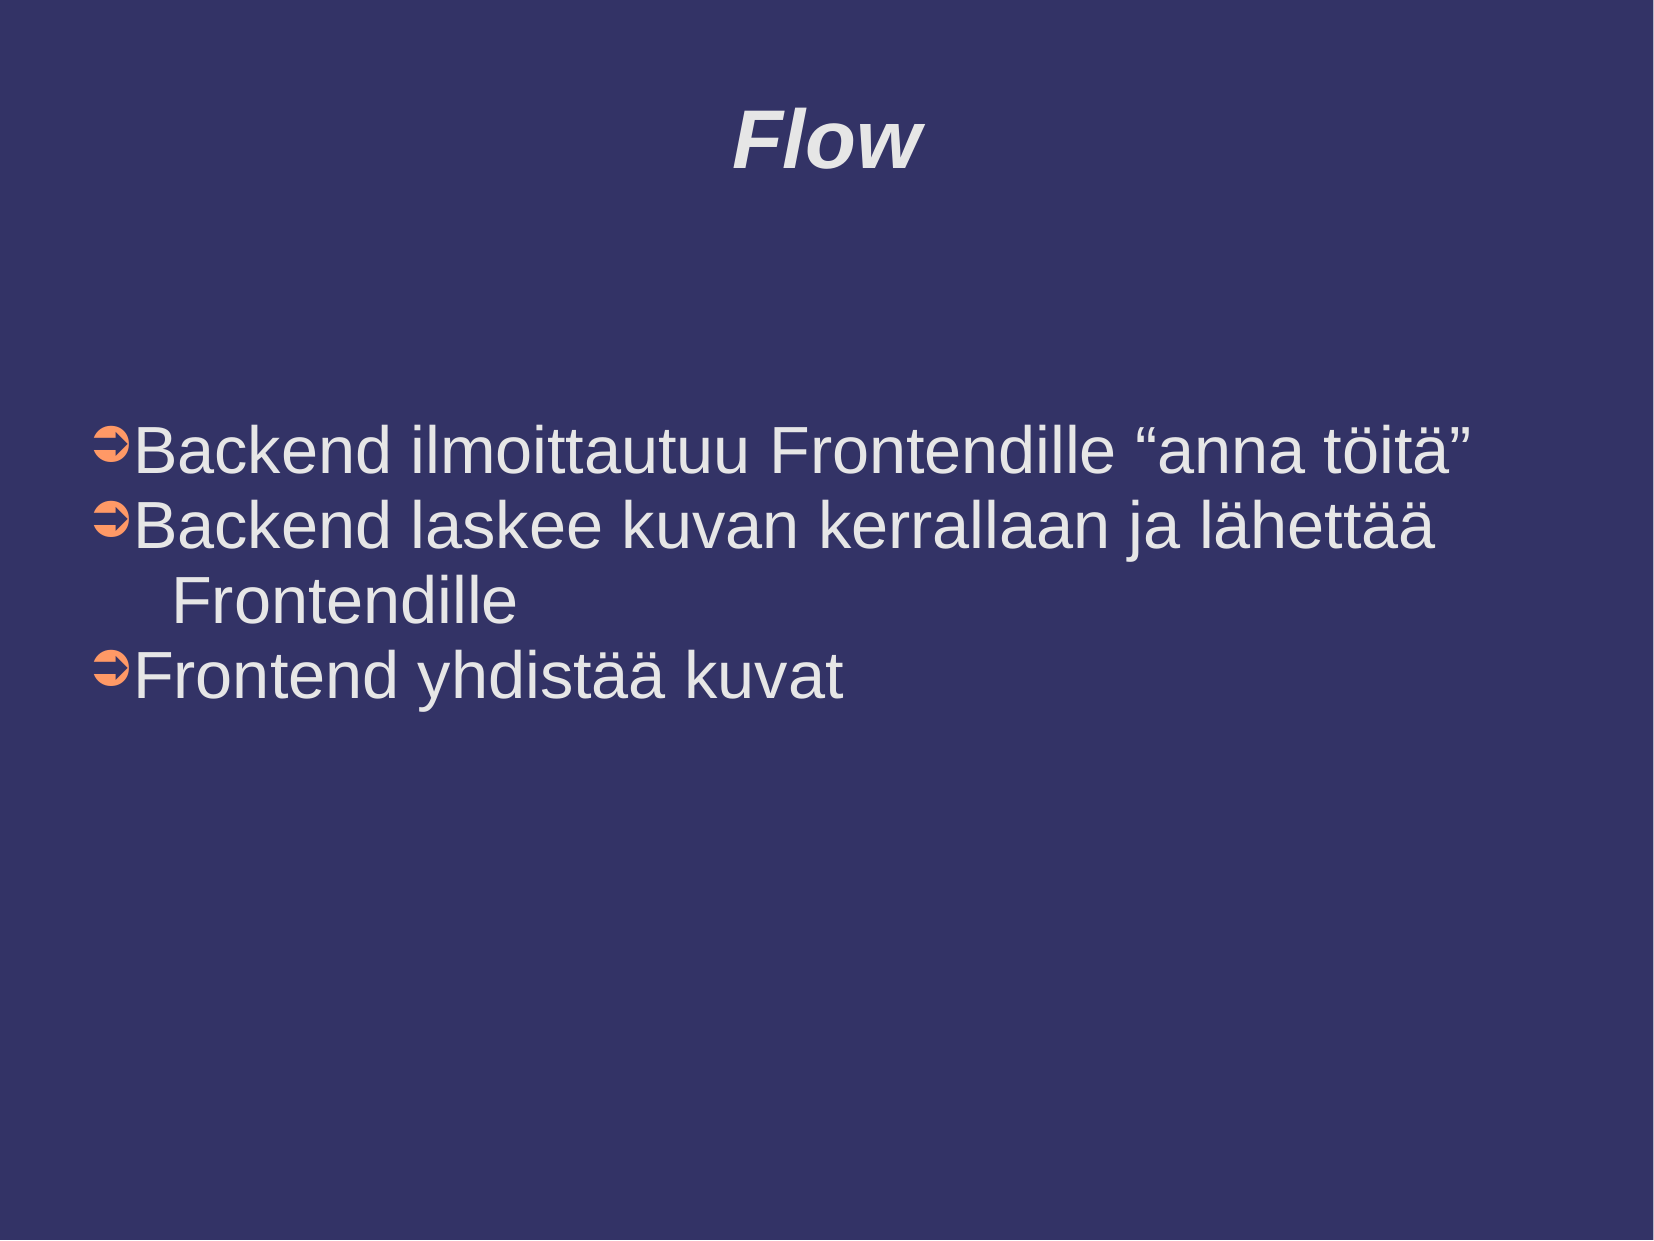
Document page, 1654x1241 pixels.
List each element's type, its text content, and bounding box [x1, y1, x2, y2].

list Backend ilmoittautuu Frontendille “anna töitä” Backend laskee kuvan kerrallaan ja lähettää Frontendille Frontend yhdistää kuvat [88, 413, 1571, 1232]
title Flow [59, 61, 1595, 219]
